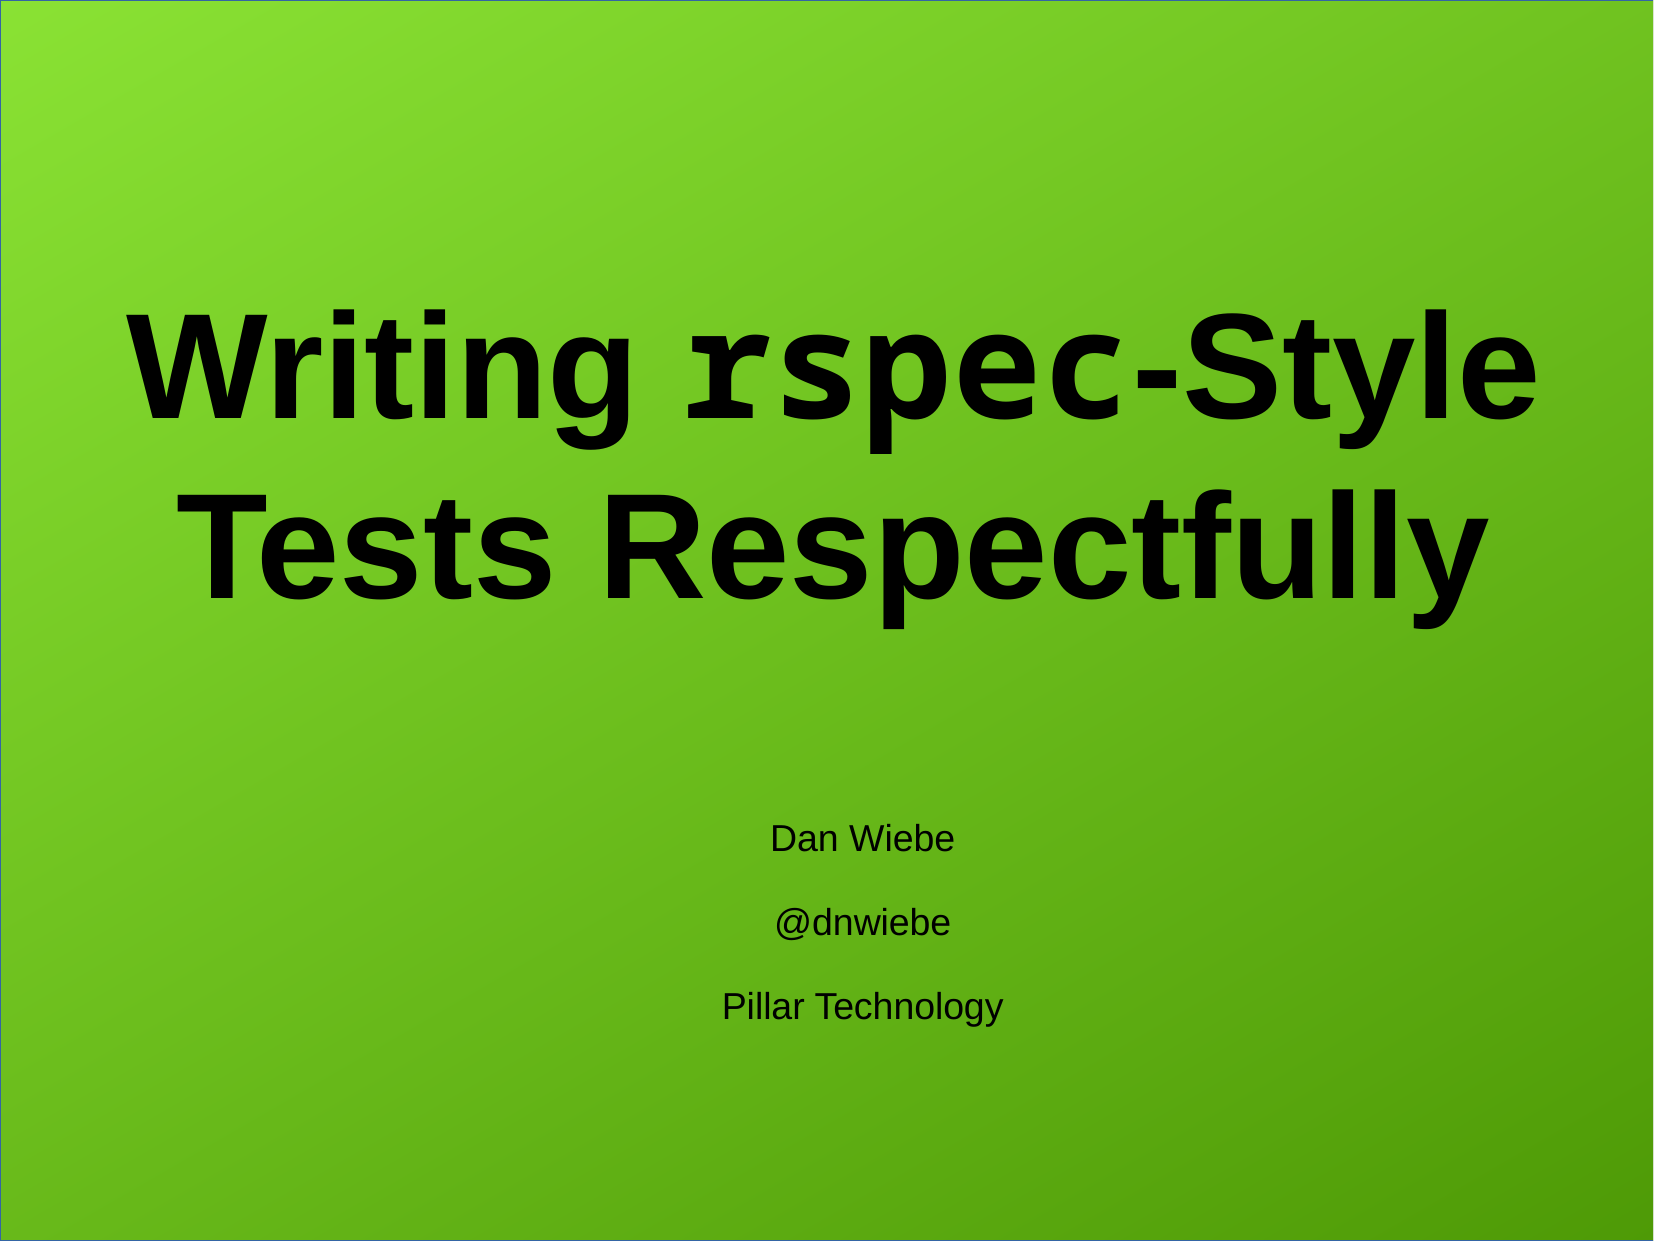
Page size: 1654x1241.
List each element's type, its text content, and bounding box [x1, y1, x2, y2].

text_box [0, 0, 1653, 1241]
text_box Writing rspec-Style Tests Respectfully [90, 269, 1578, 620]
text_box Dan Wiebe @dnwiebe Pillar Technology [285, 810, 1441, 1035]
